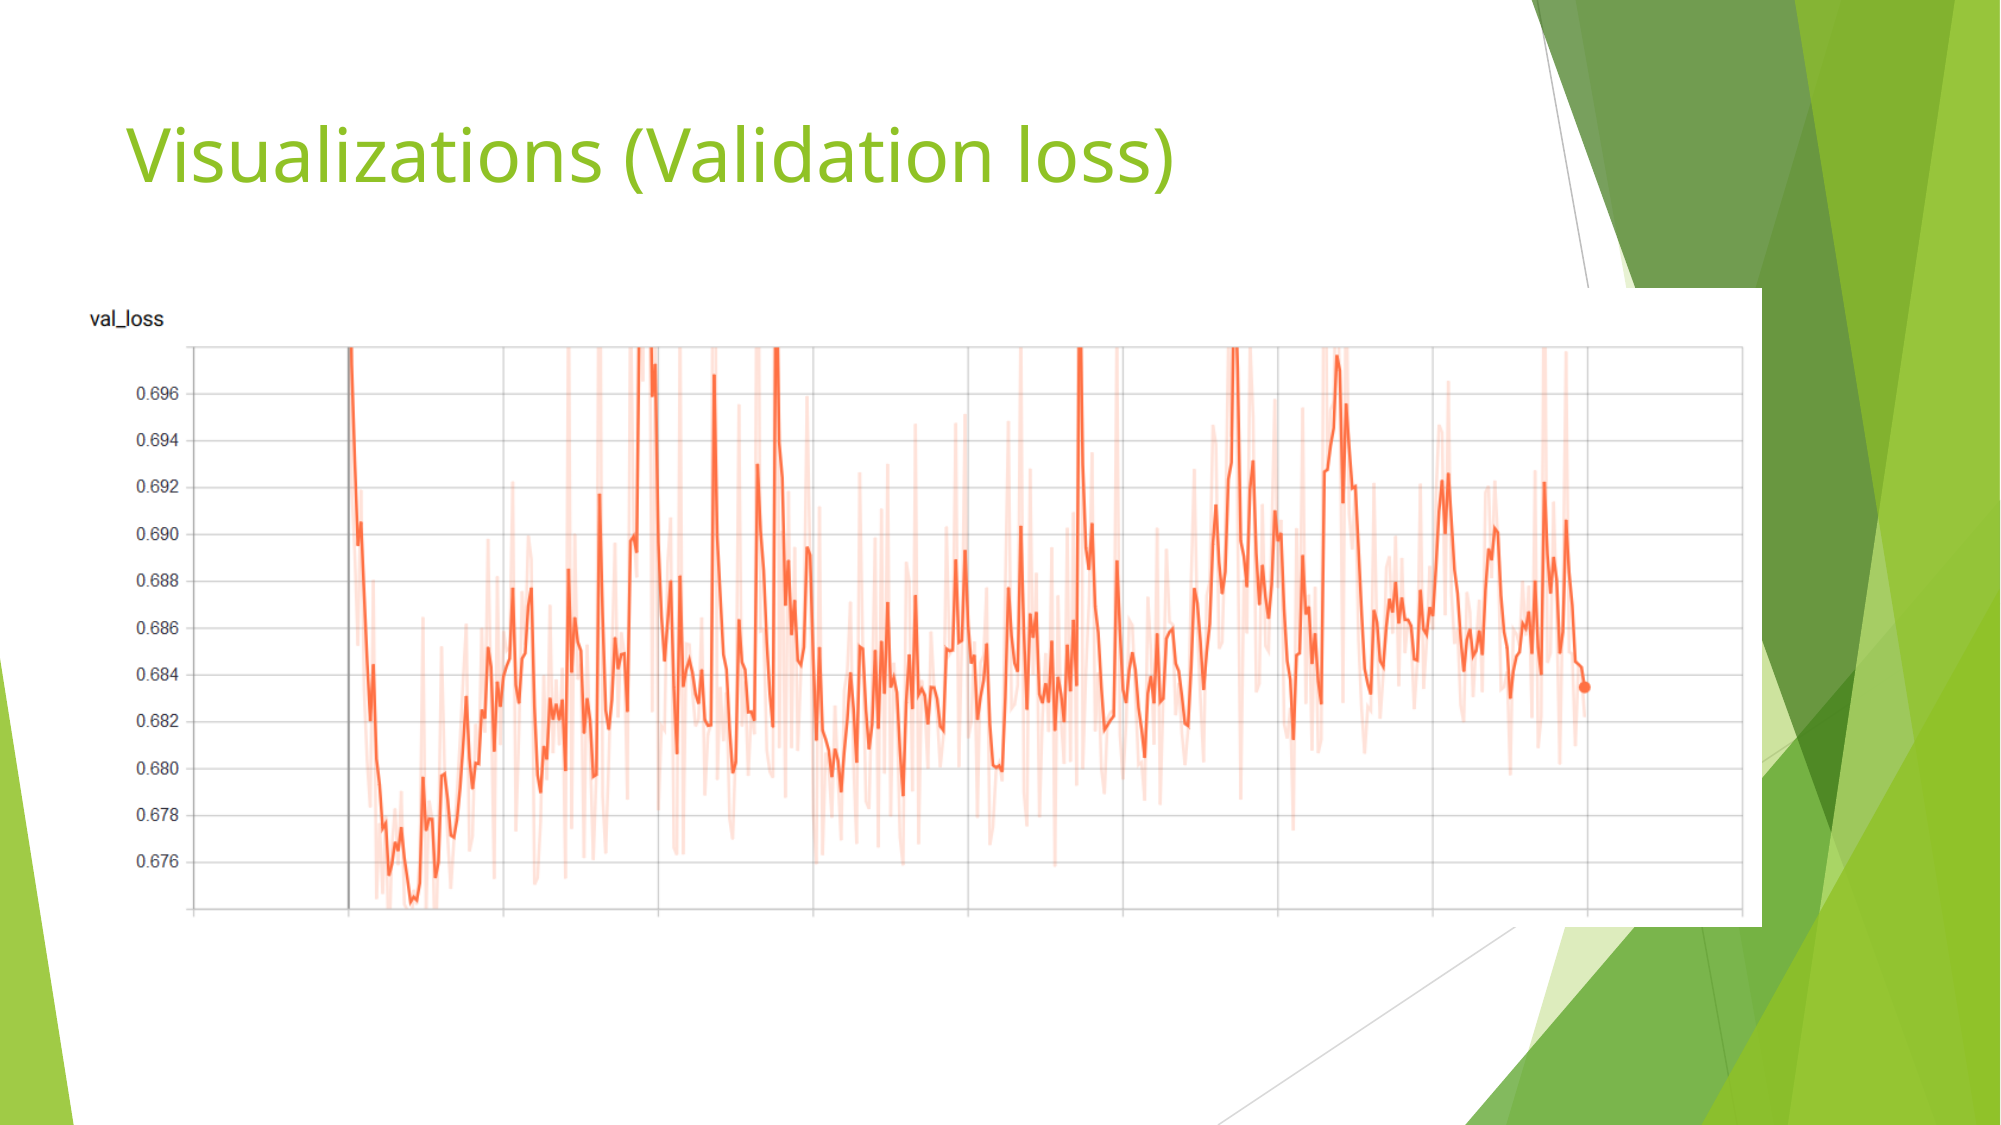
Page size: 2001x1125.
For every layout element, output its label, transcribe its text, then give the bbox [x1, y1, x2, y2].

title Visualizations (Validation loss) [111, 99, 1522, 288]
picture [72, 288, 1762, 927]
